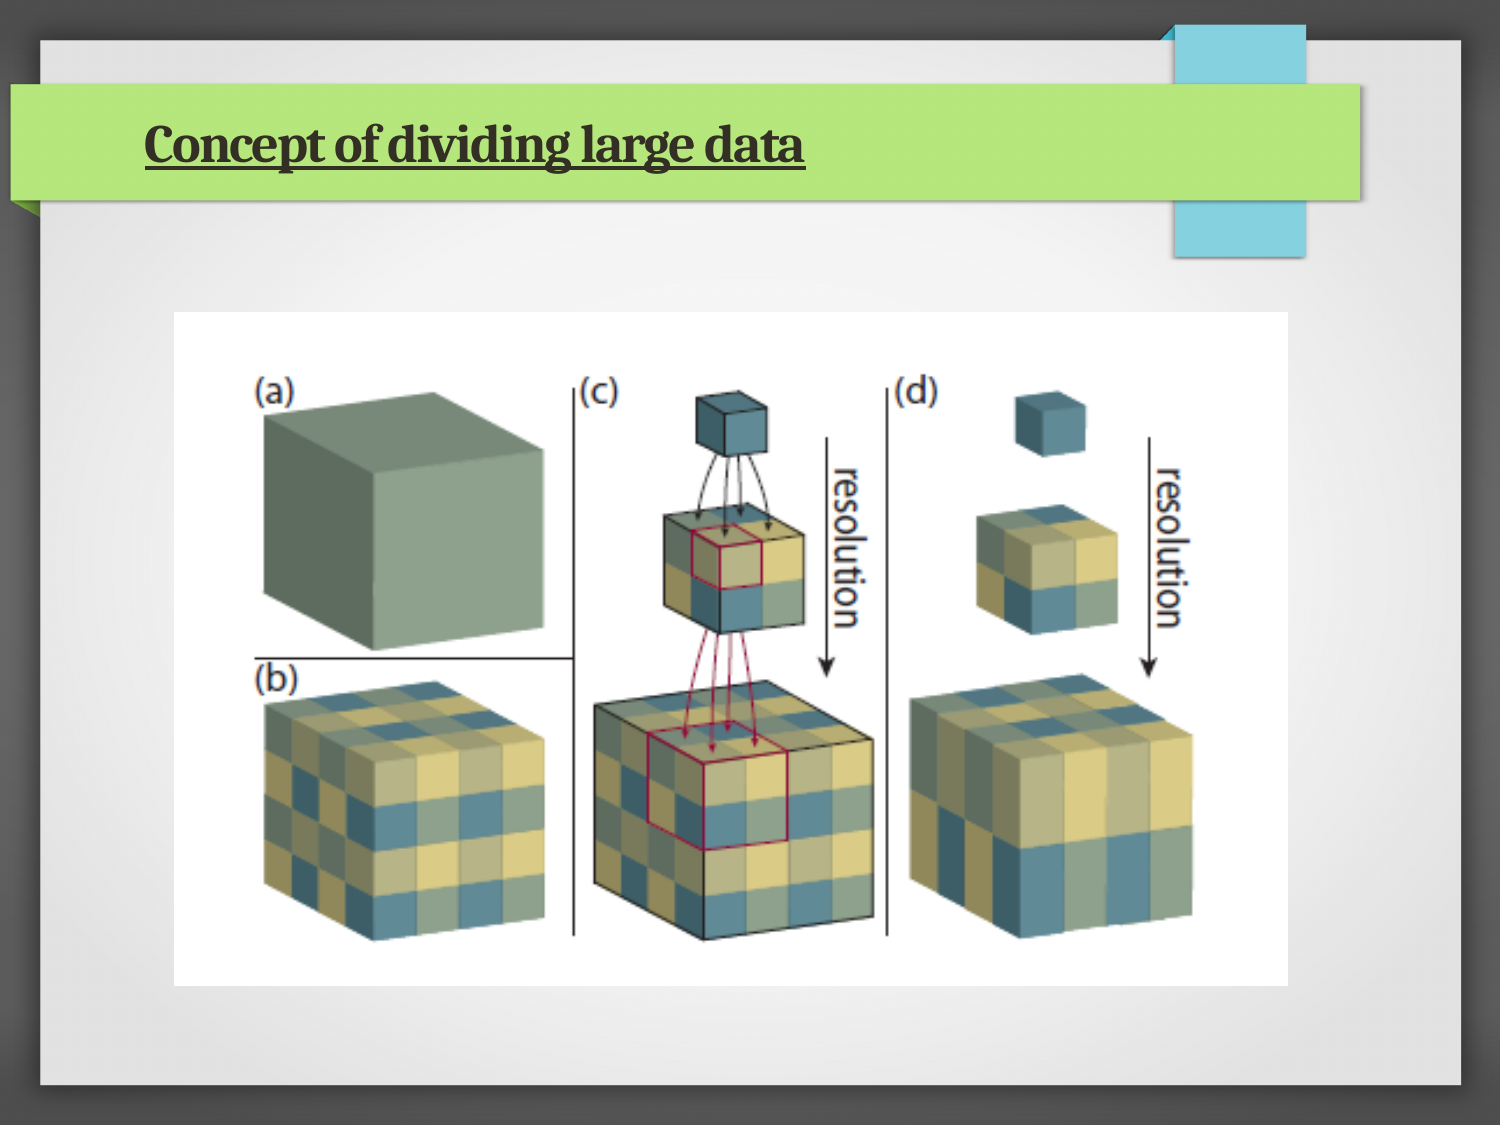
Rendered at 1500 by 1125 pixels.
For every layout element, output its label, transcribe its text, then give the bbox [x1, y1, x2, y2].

picture [0, 0, 1500, 1125]
title Concept of dividing large data [129, 47, 1380, 235]
